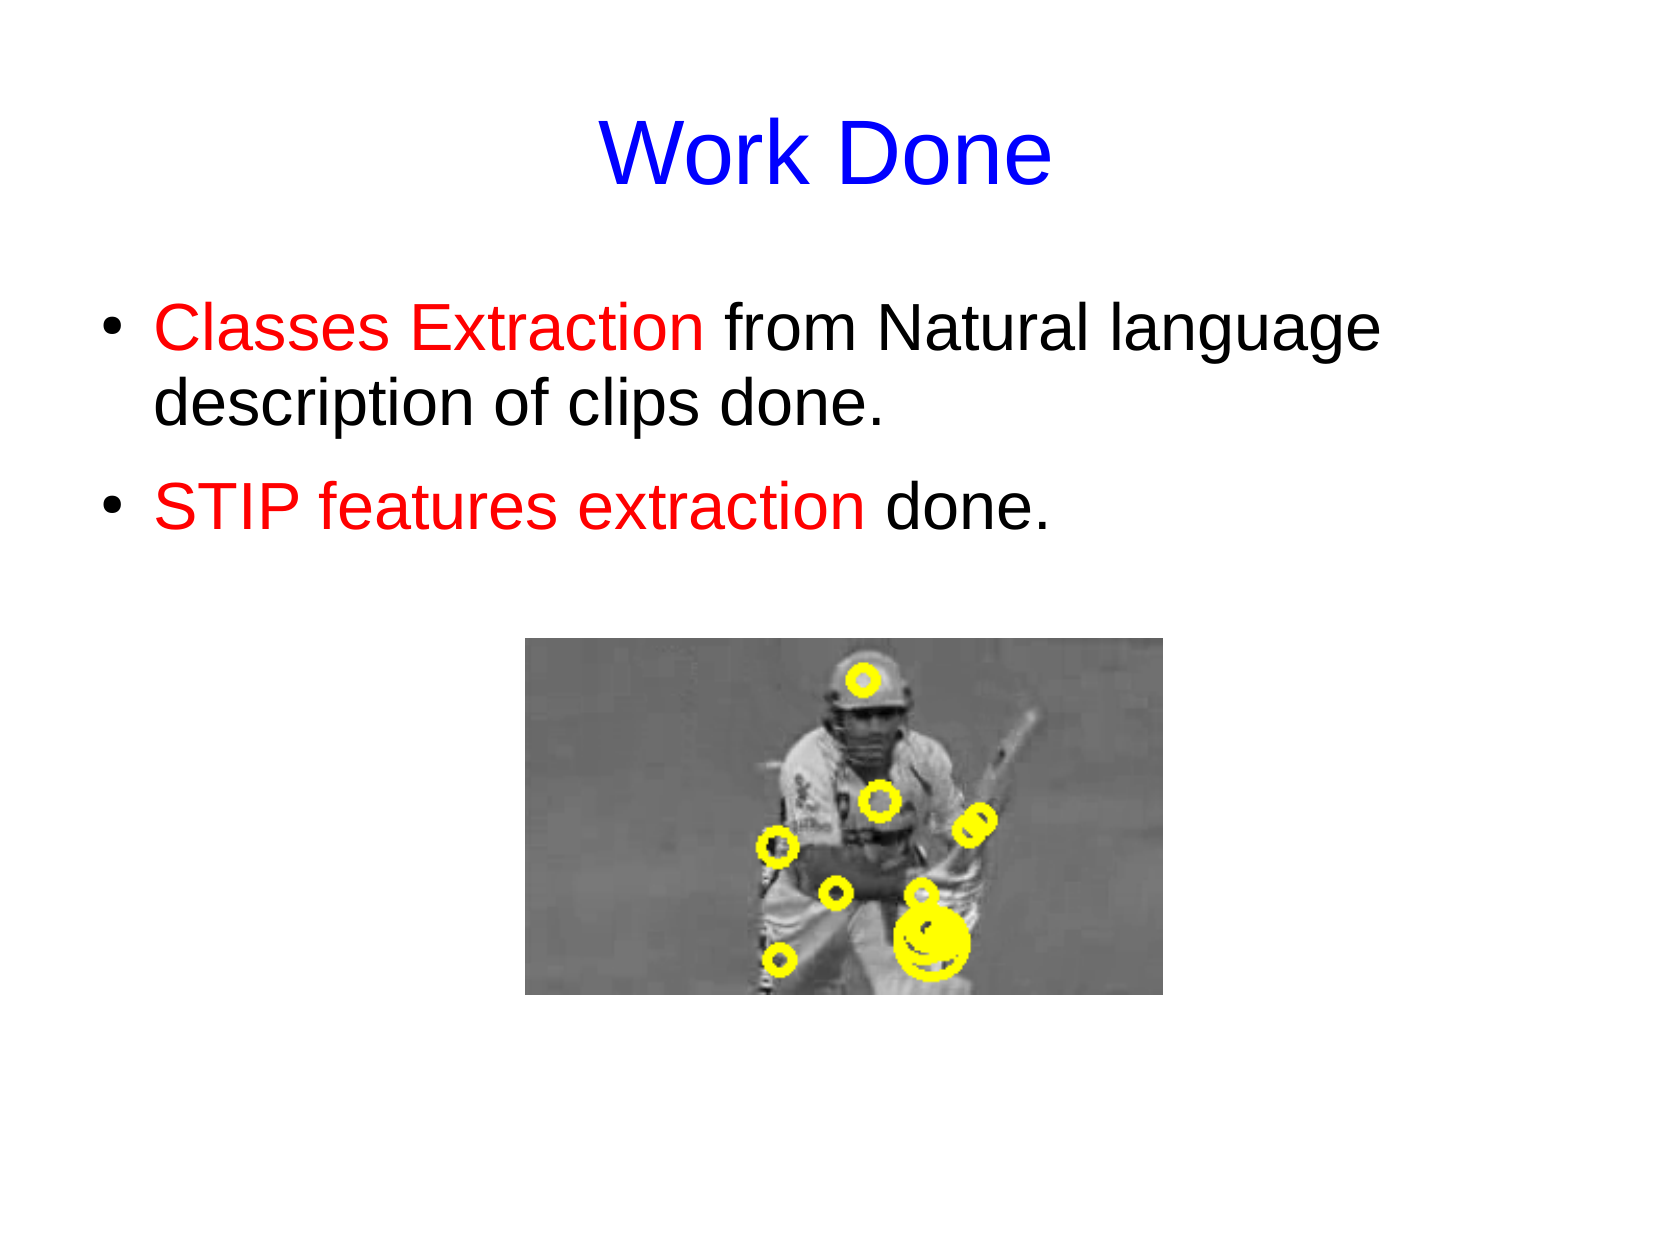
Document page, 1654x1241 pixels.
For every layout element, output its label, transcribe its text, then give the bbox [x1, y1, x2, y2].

title Work Done [82, 49, 1571, 257]
list Classes Extraction from Natural language description of clips done. STIP features extraction done. [82, 290, 1538, 1010]
picture [525, 638, 1163, 996]
